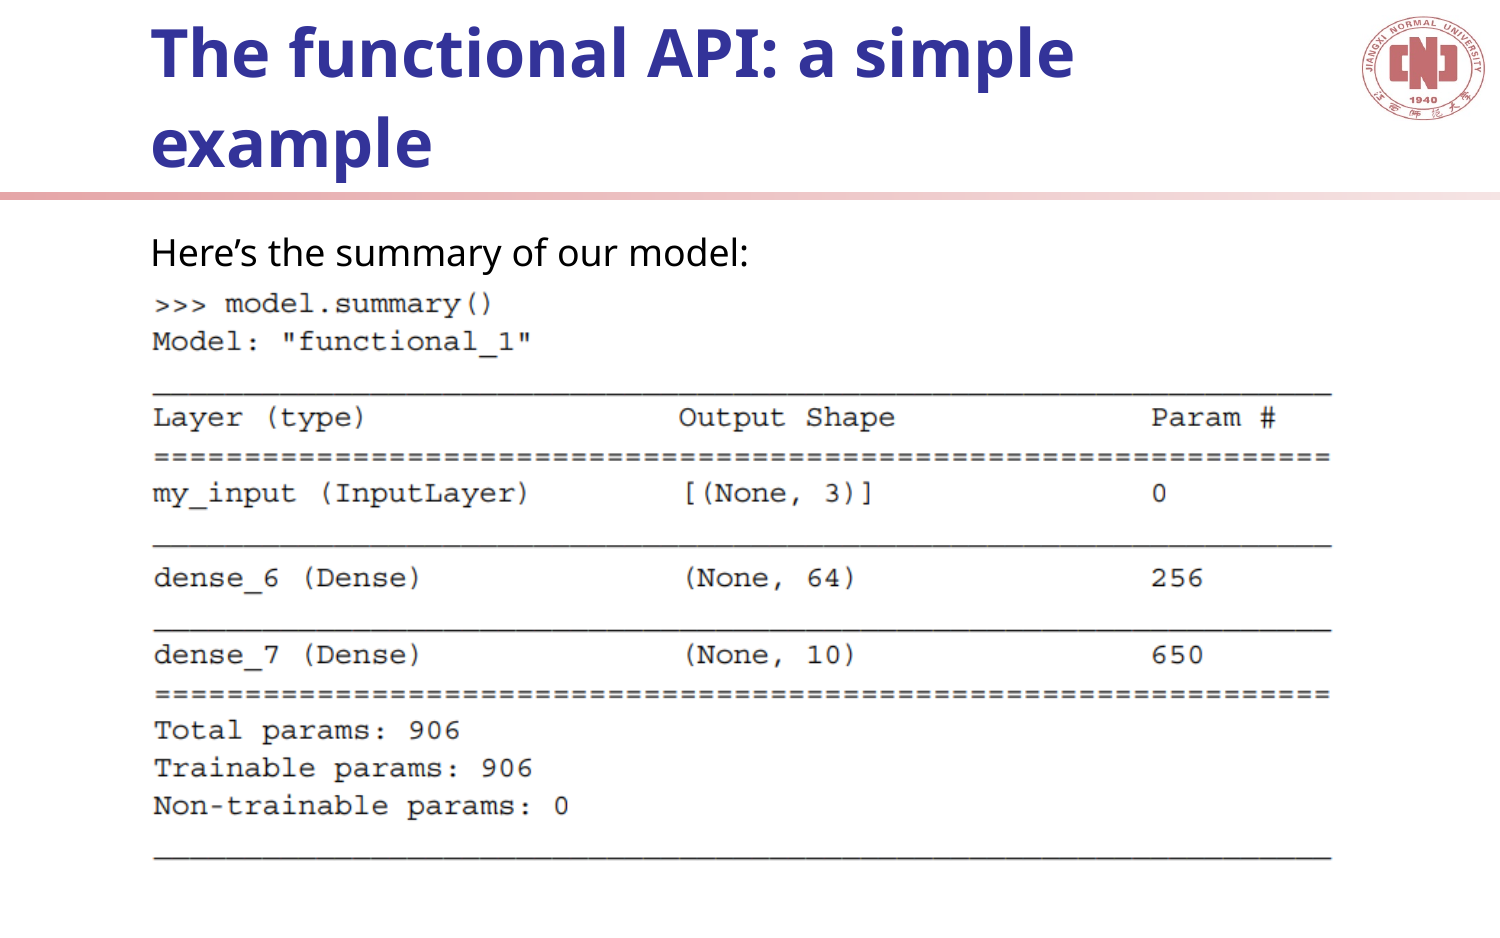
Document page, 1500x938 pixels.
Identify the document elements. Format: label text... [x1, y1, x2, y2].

list Here’s the summary of our model: [150, 226, 1351, 286]
title The functional API: a simple example [150, 109, 1351, 188]
picture [150, 286, 1351, 868]
picture [1360, 15, 1486, 121]
